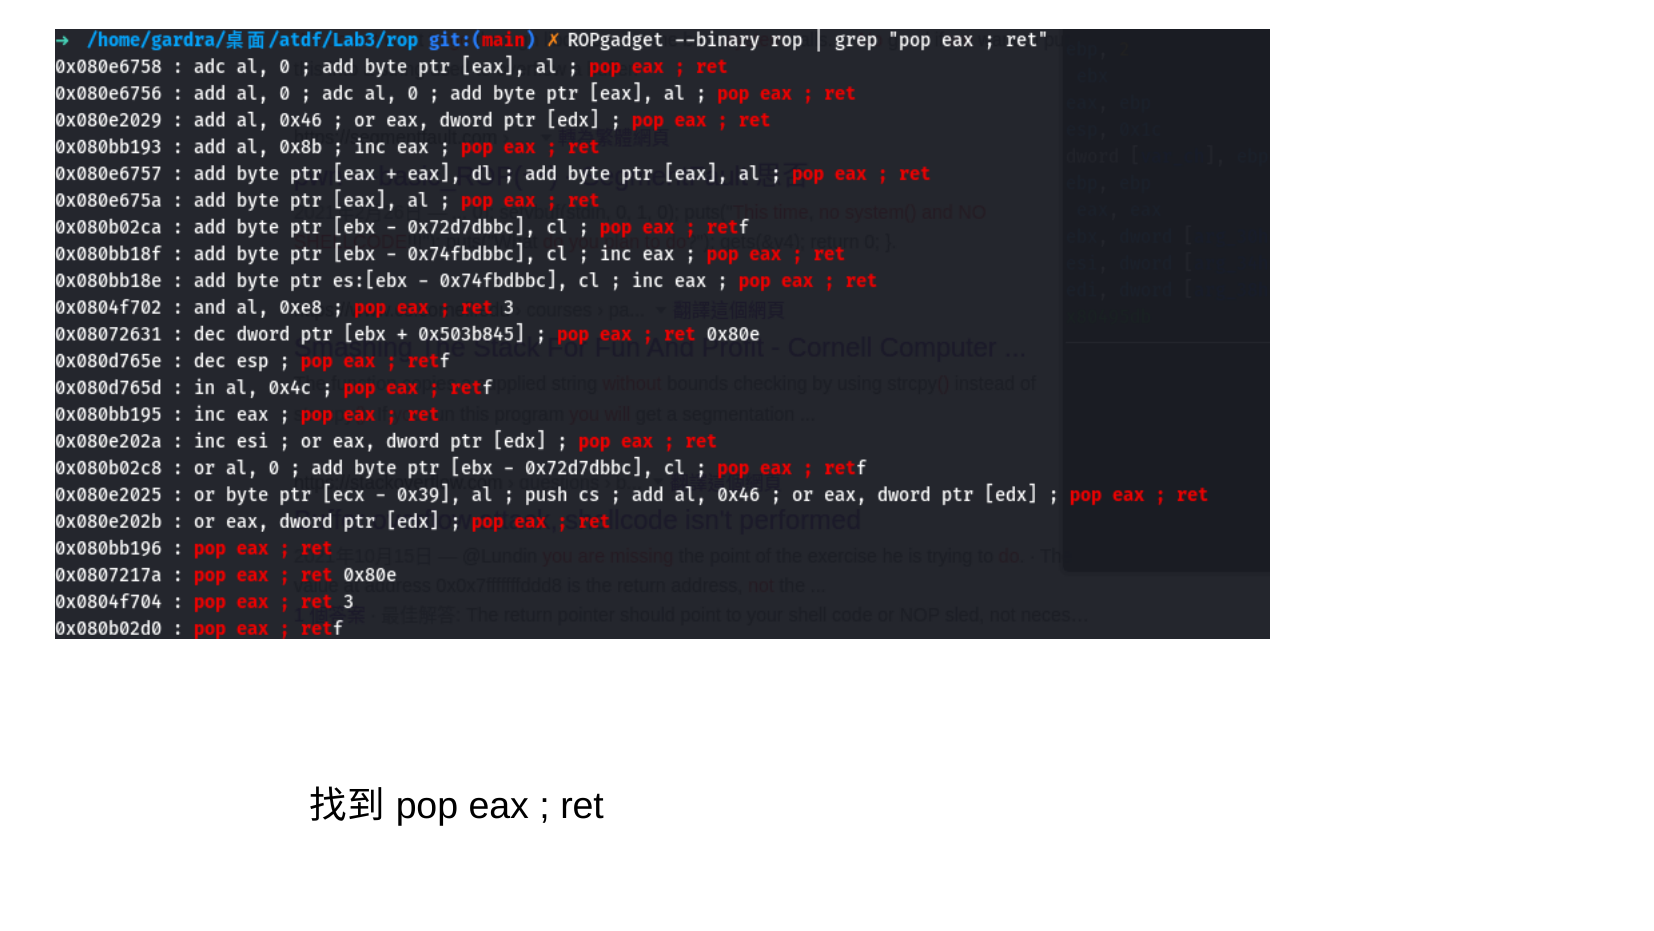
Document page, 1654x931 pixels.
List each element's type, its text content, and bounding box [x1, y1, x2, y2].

text_box 找到pop eax ; ret [295, 767, 857, 837]
picture [55, 29, 1270, 639]
